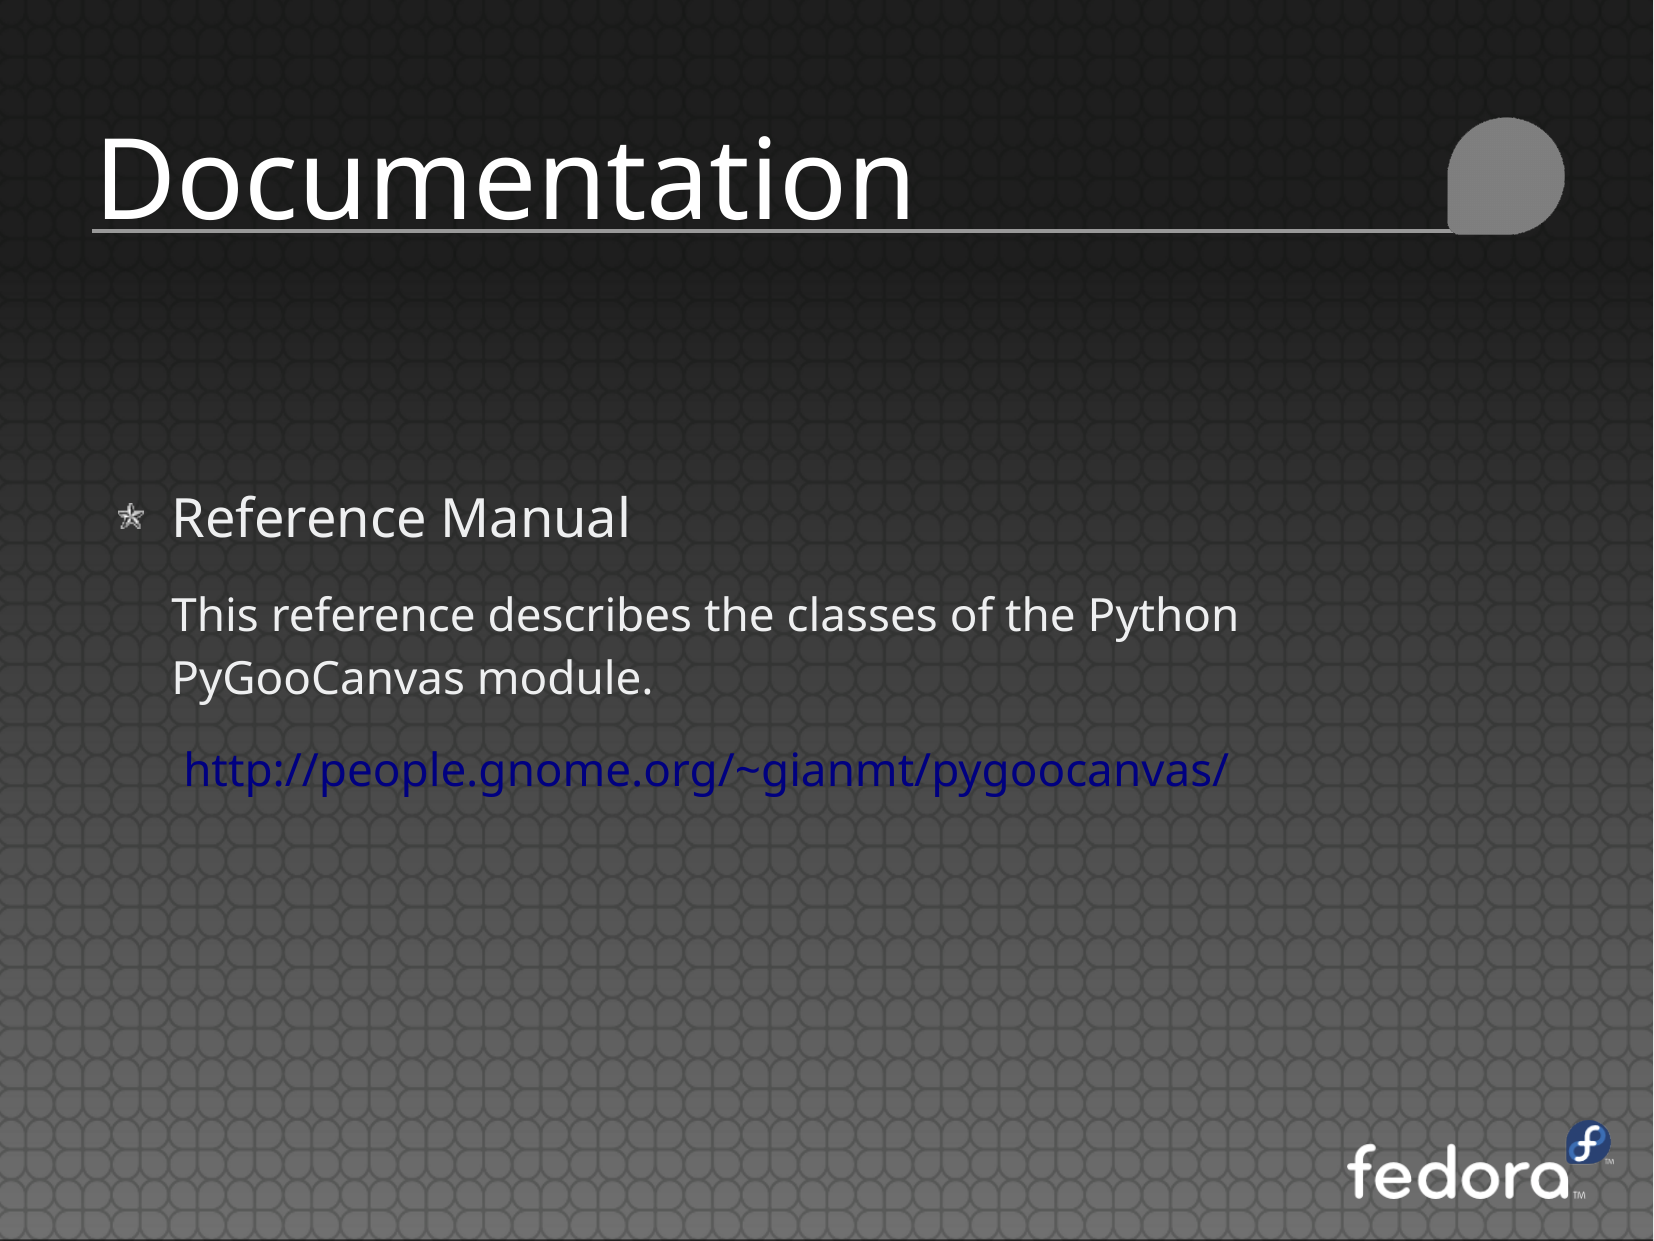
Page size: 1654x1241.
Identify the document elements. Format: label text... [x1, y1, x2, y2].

list Reference Manual This reference describes the classes of the Python PyGooCanvas module. http://people.gnome.org/~gianmt/pygoocanvas/ [100, 283, 1503, 1169]
title Documentation [94, 100, 1425, 251]
picture [0, 0, 1654, 1241]
